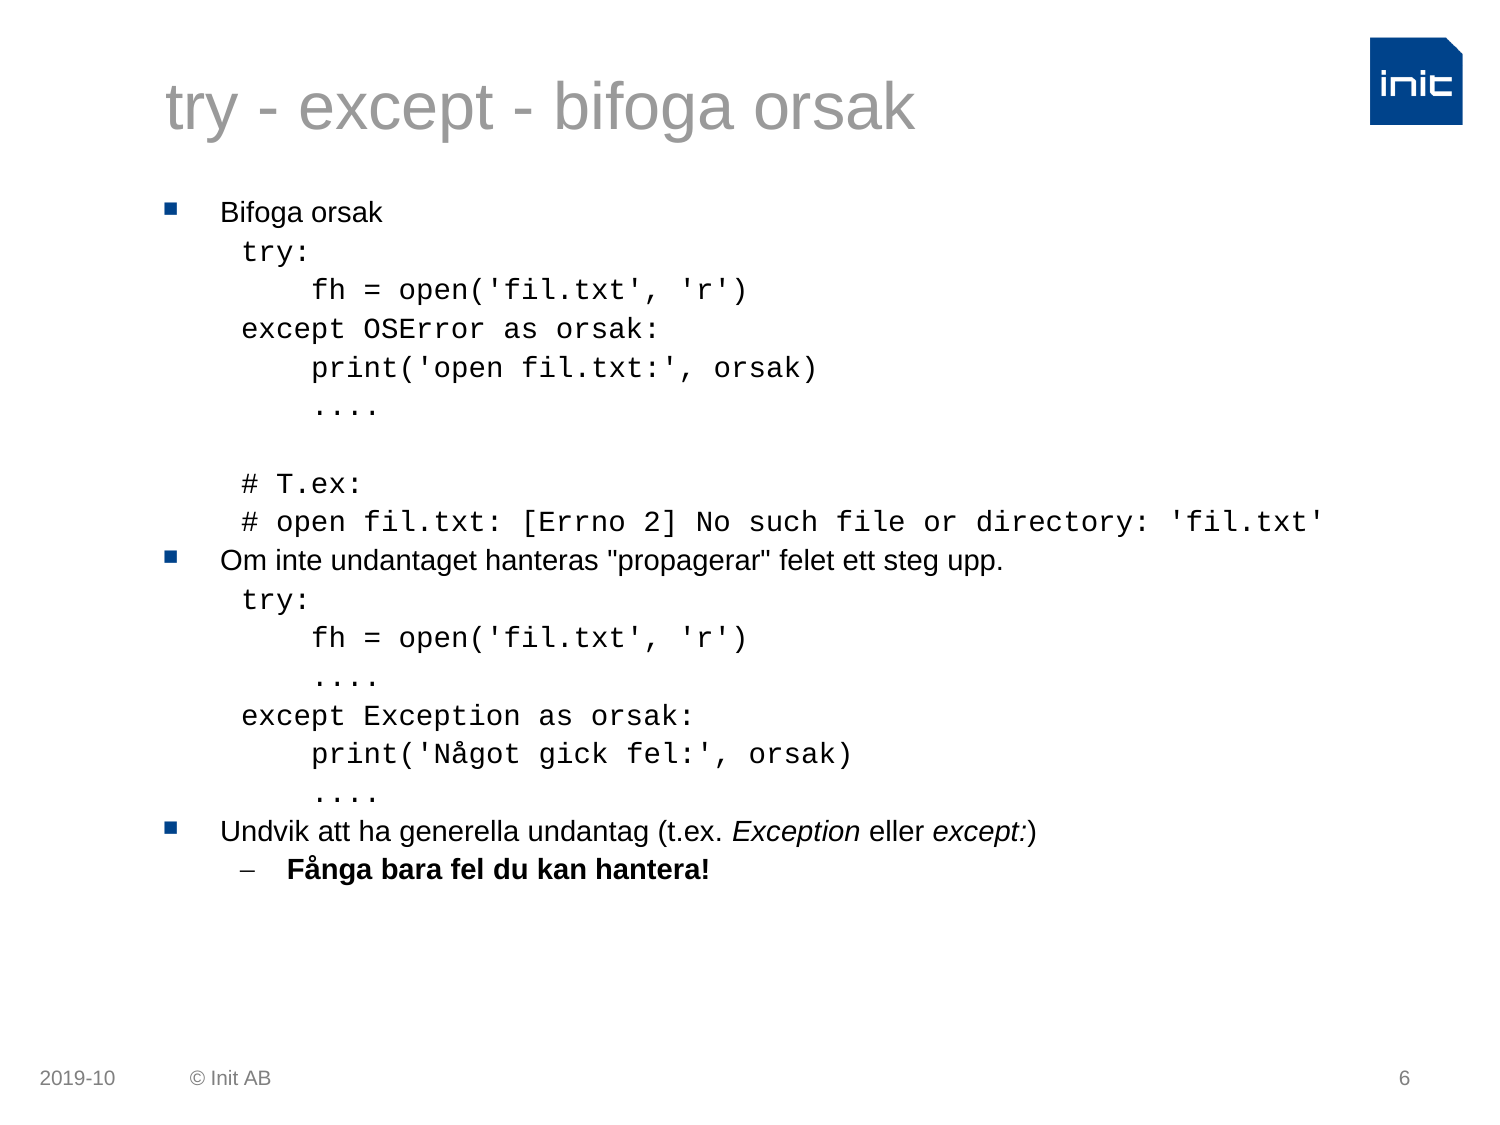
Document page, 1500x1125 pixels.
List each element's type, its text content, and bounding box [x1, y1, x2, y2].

picture [1370, 37, 1463, 125]
text_box try - except - bifoga orsak [150, 0, 1351, 151]
text_box <nummer> [1350, 1037, 1426, 1098]
text_box © Init AB [174, 1037, 1326, 1098]
text_box Bifoga orsak try: fh = open('fil.txt', 'r') except OSError as orsak: print('open fil.txt:', orsak) .... # T.ex: # open fil.txt: [Errno 2] No such file or directory: 'fil.txt' Om inte undantaget hanteras "propagerar" felet ett steg upp. try: fh = open('fil.txt', 'r') .... except Exception as orsak: print('Något gick fel:', orsak) .... Undvik att ha generella undantag (t.ex. Exception eller except:) Fånga bara fel du kan hantera! [150, 189, 1351, 963]
text_box 2019-10 [24, 1037, 151, 1098]
